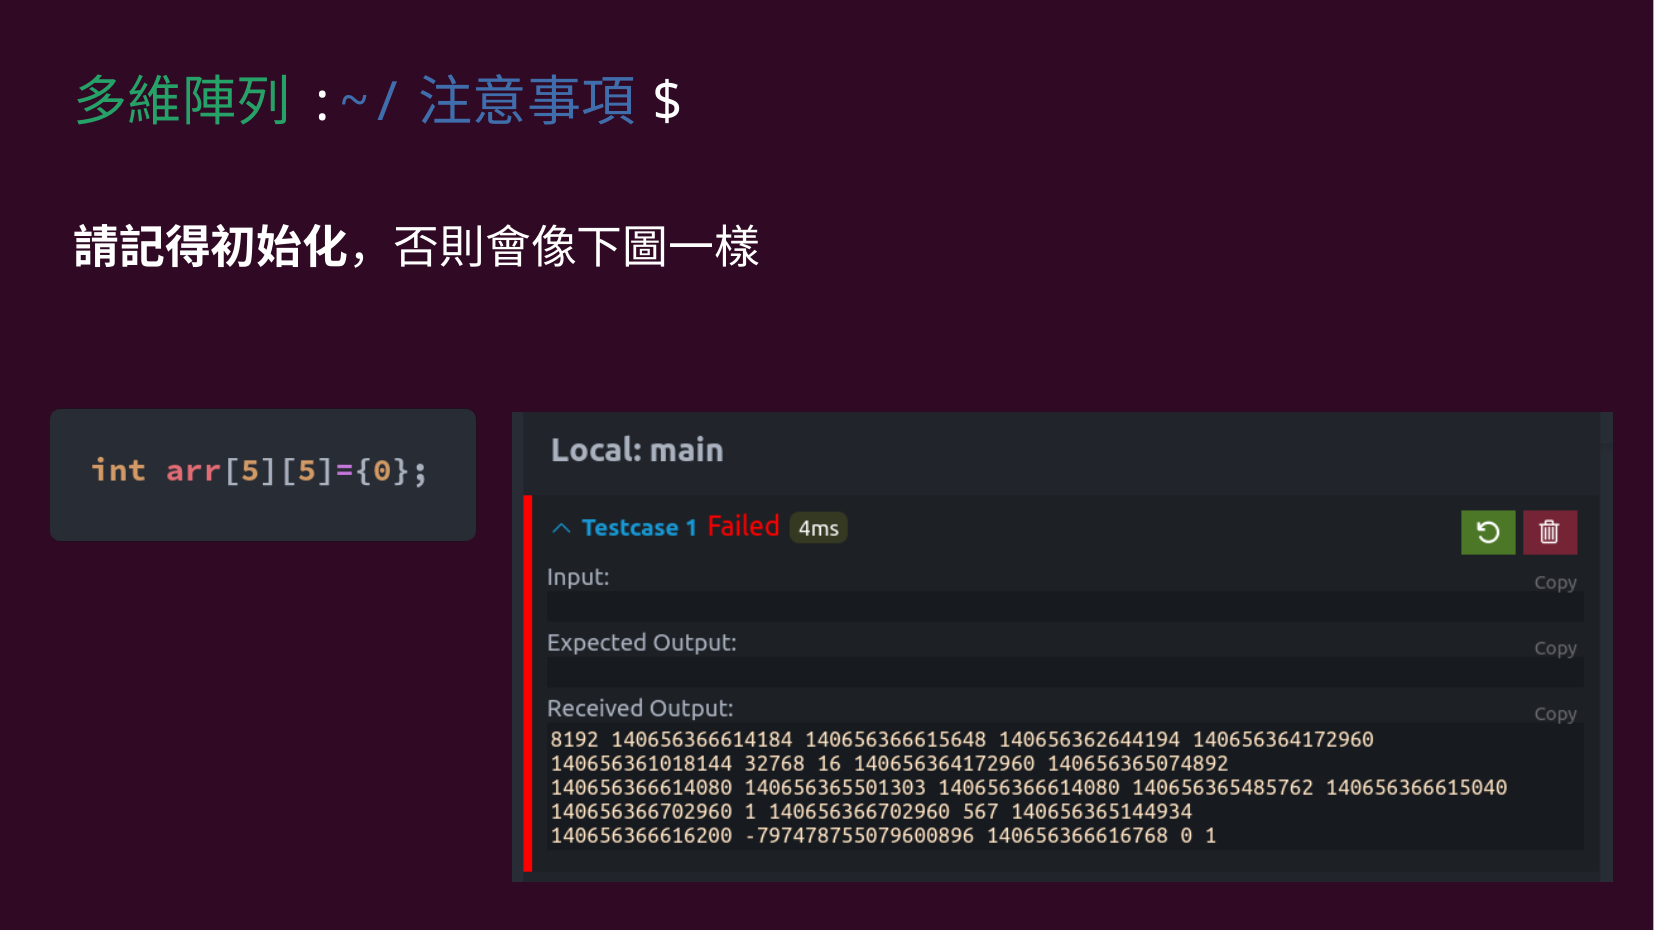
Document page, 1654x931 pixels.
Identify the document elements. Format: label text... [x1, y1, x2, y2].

text_box 請記得初始化，否則會像下圖一樣 [59, 193, 1613, 412]
picture [0, 359, 1613, 882]
text_box 多維陣列:~/注意事項$ [59, 55, 1201, 139]
